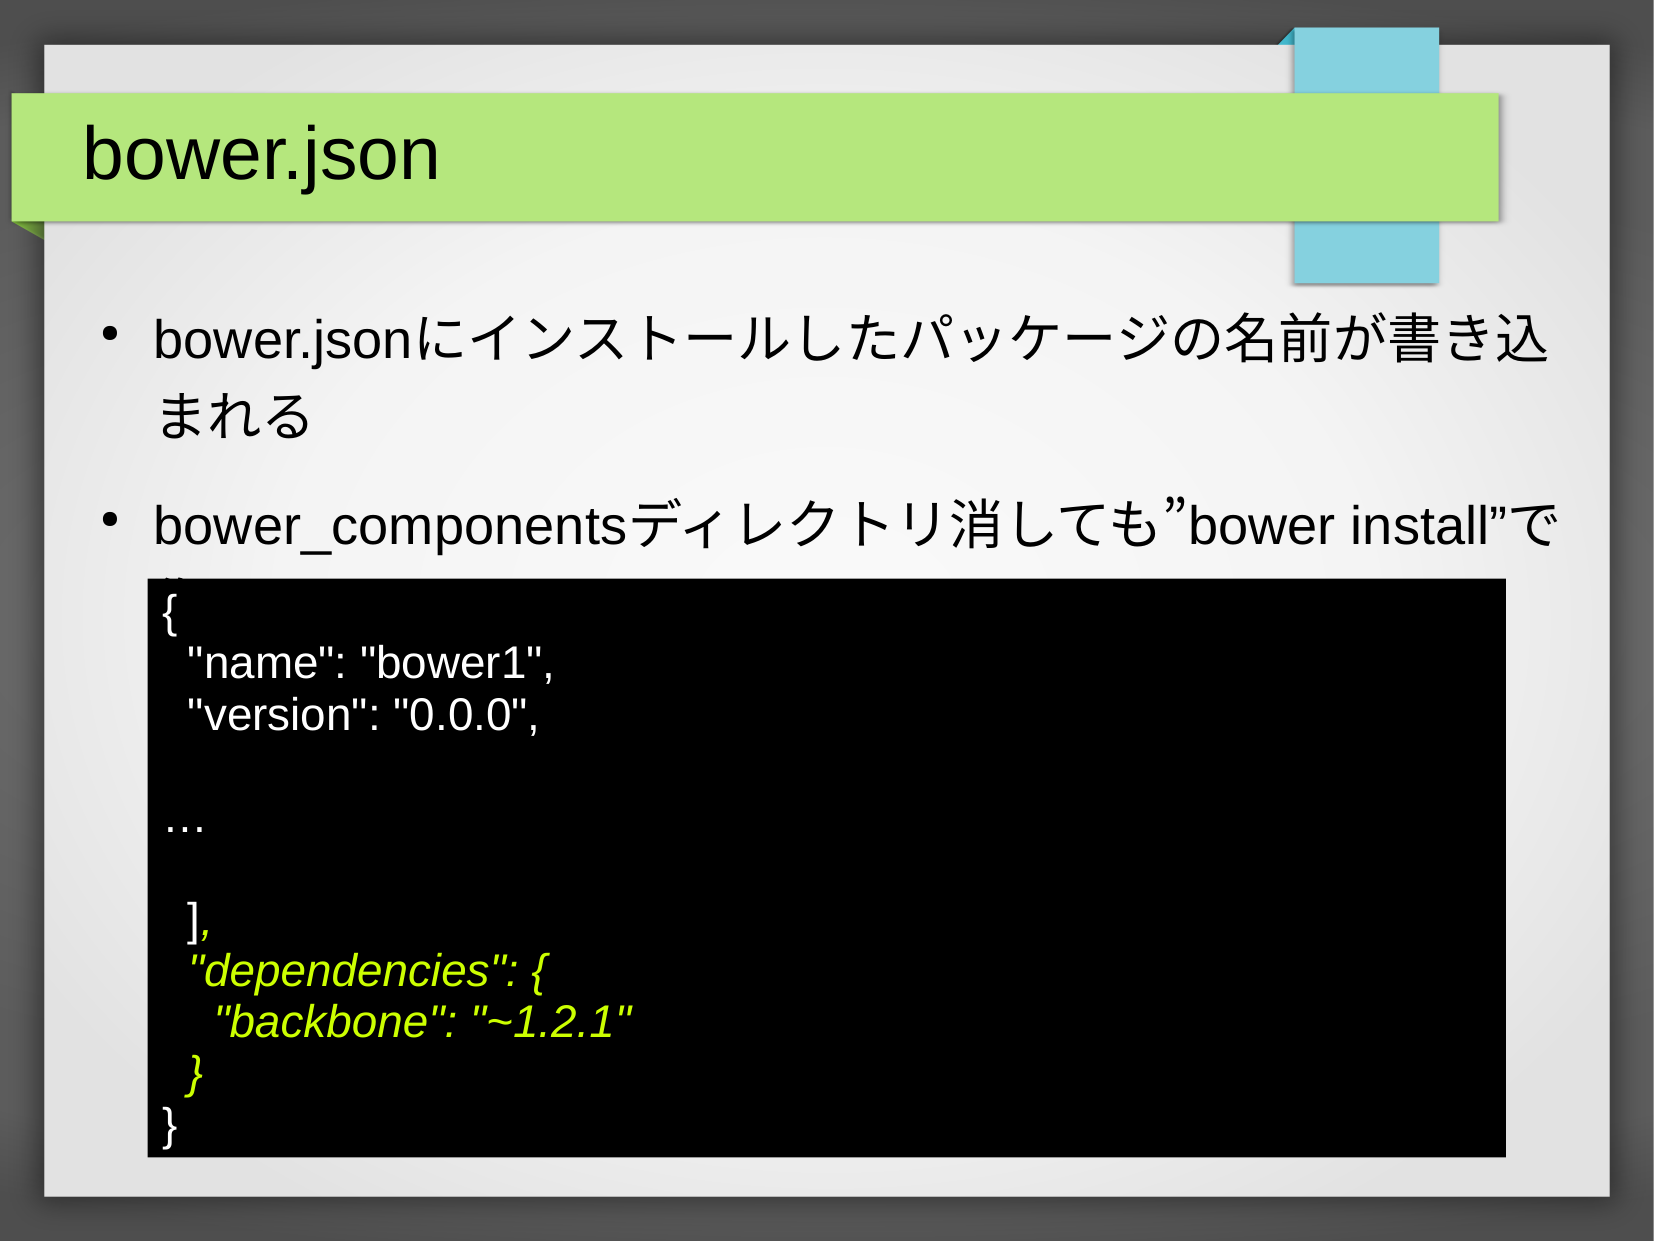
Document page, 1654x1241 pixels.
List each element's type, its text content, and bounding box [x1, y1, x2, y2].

picture [0, 0, 1654, 1241]
list bower.jsonにインストールしたパッケージの名前が書き込まれる bower_componentsディレクトリ消しても”bower install”で復元できる [82, 295, 1571, 1015]
text_box { "name": "bower1", "version": "0.0.0", … ], "dependencies": { "backbone": "~1.2.1" } } [147, 578, 1506, 1142]
title bower.json [82, 94, 1264, 213]
